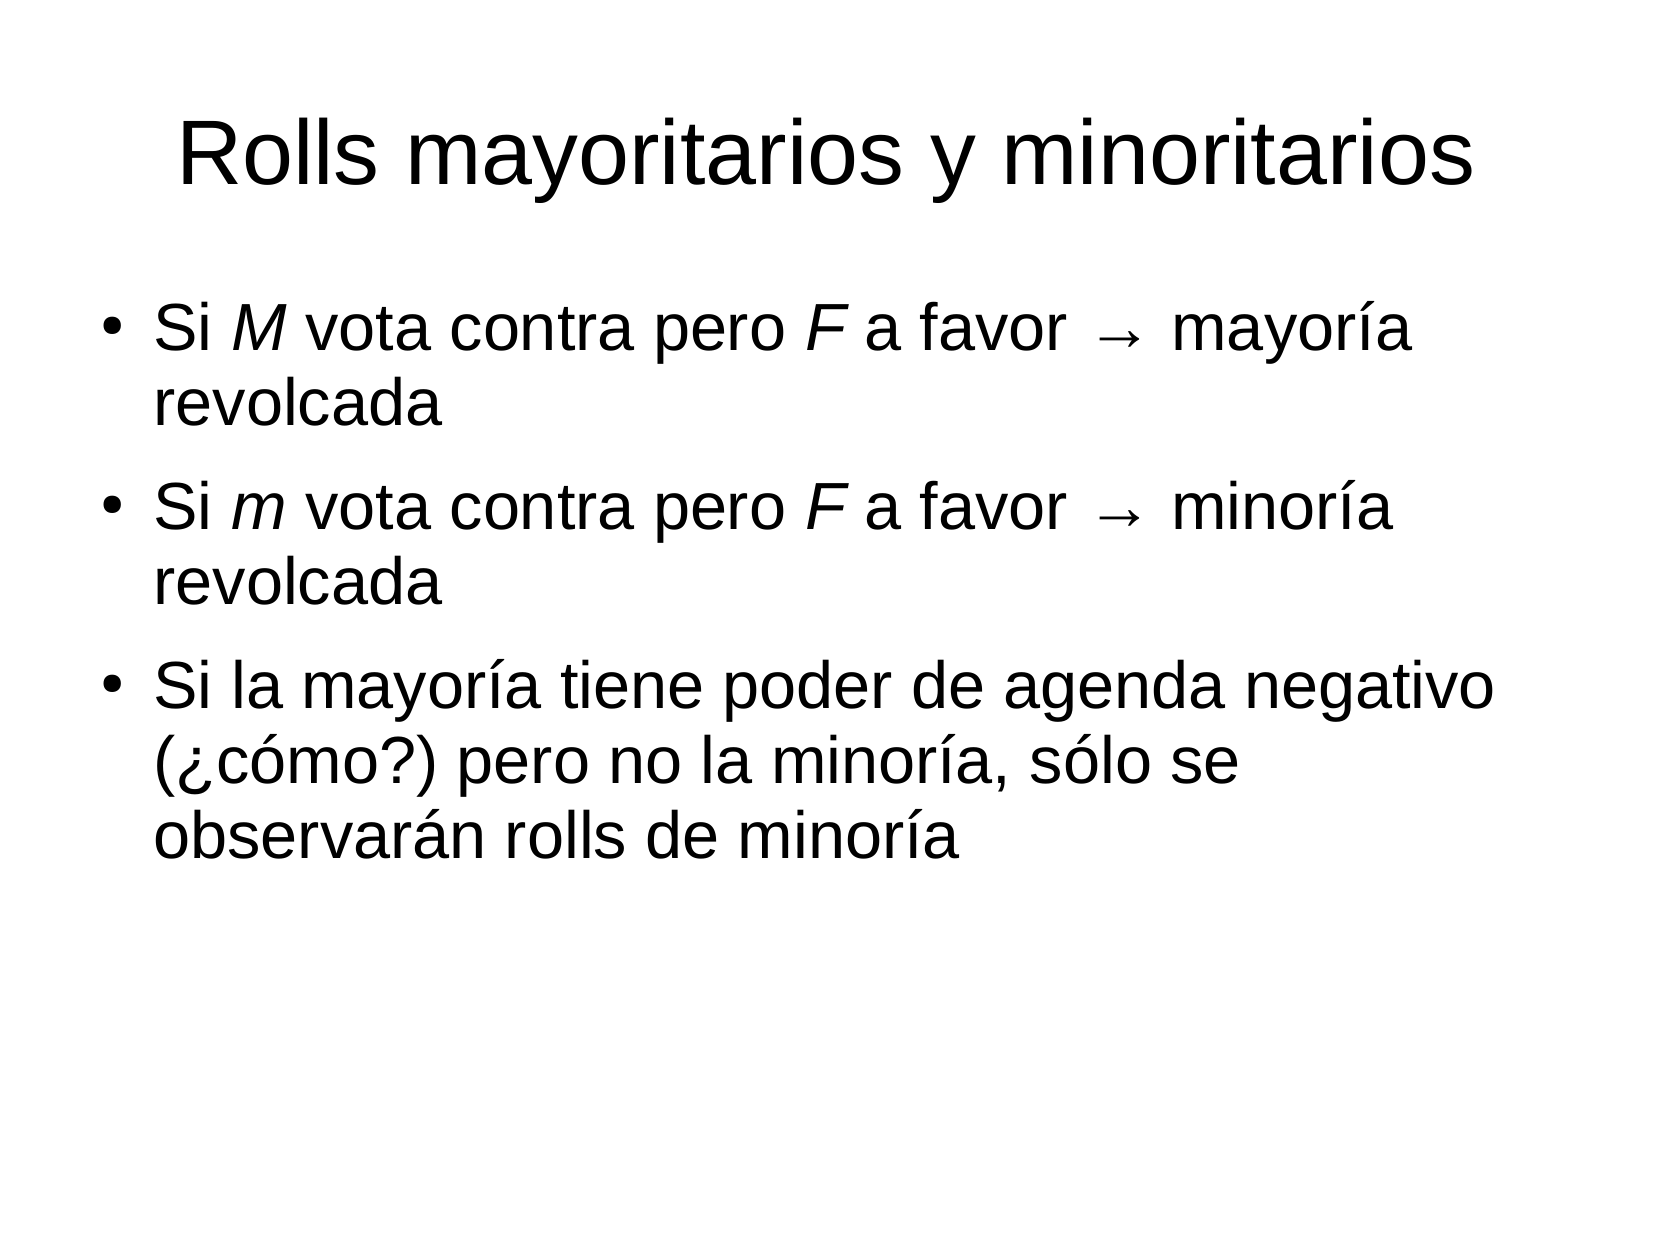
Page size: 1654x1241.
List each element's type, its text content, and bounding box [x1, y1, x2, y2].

list Si M vota contra pero F a favor → mayoría revolcada Si m vota contra pero F a favor → minoría revolcada Si la mayoría tiene poder de agenda negativo (¿cómo?) pero no la minoría, sólo se observarán rolls de minoría [82, 290, 1571, 1010]
title Rolls mayoritarios y minoritarios [82, 49, 1571, 257]
